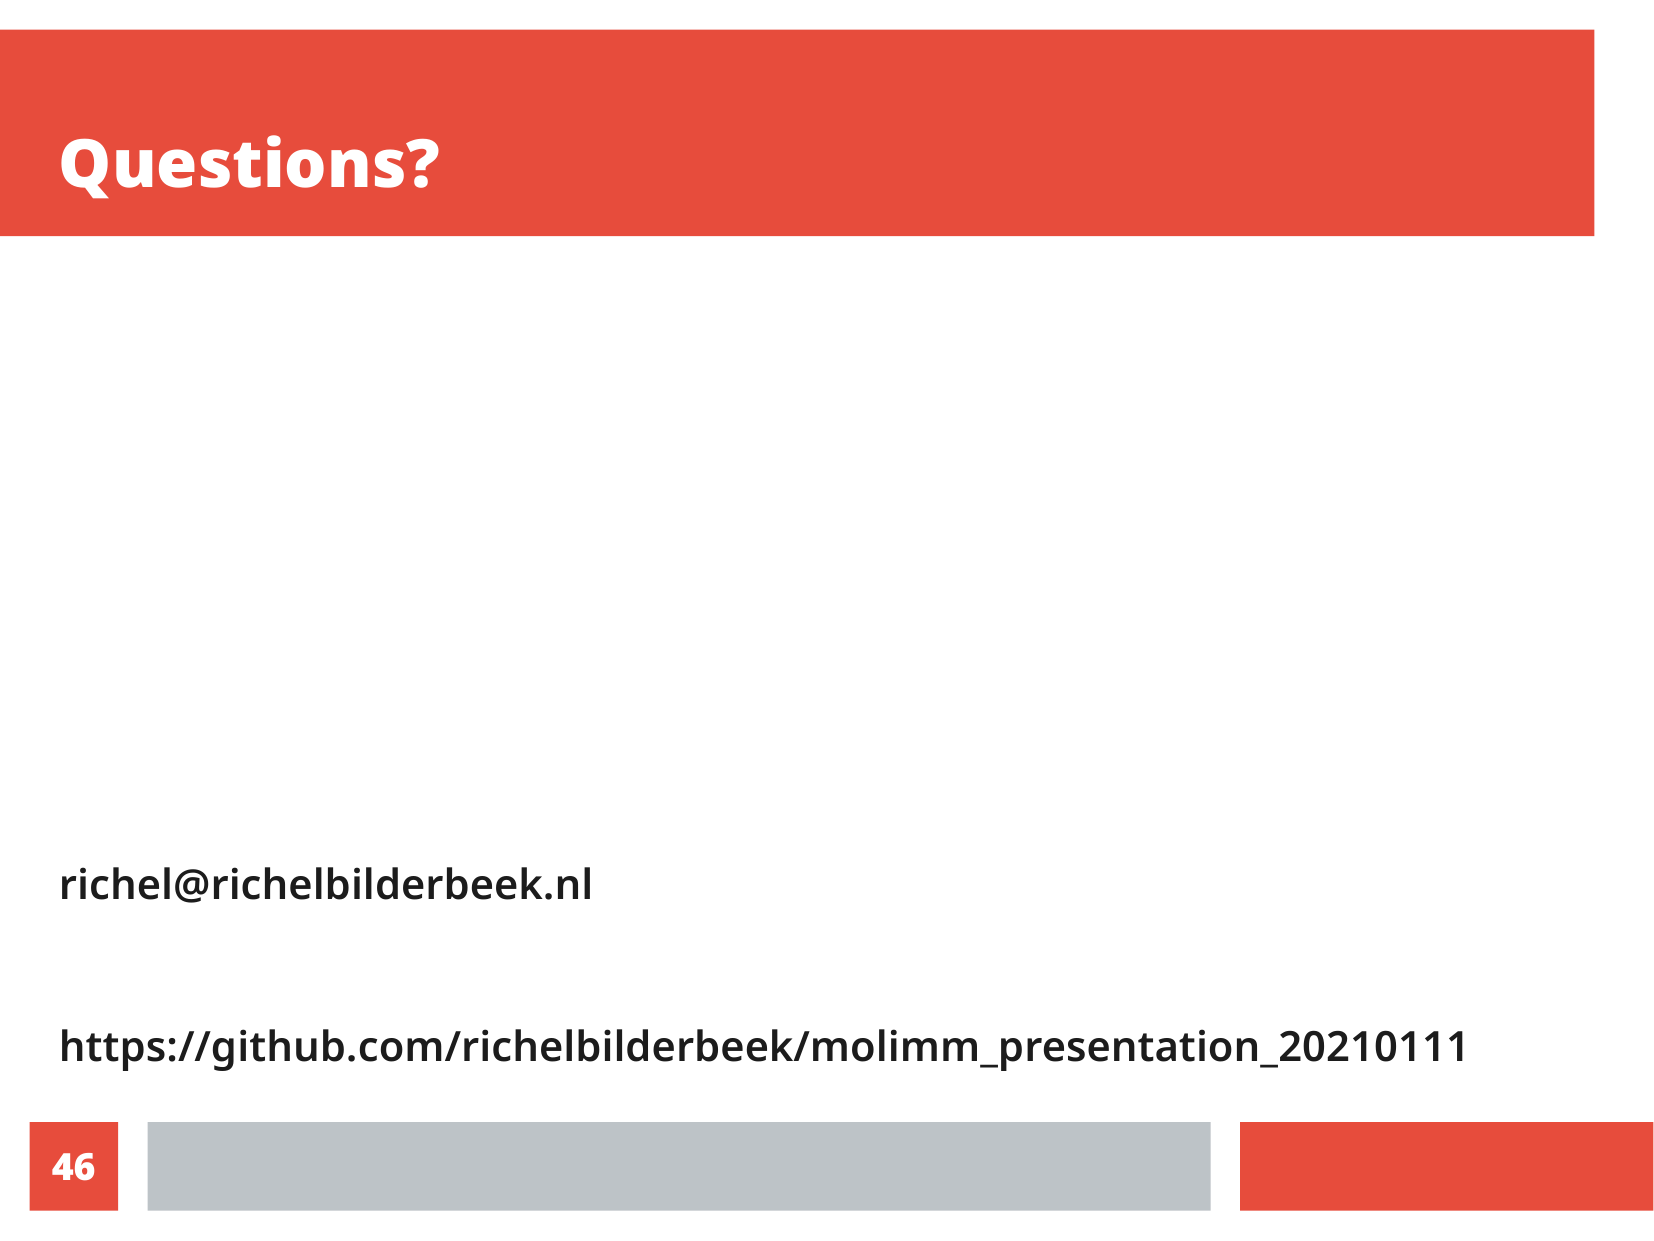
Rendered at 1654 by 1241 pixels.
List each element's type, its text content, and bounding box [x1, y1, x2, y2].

list richel@richelbilderbeek.nl https://github.com/richelbilderbeek/molimm_presentation_20210111 [59, 855, 1565, 1093]
title Questions? [59, 59, 1595, 207]
